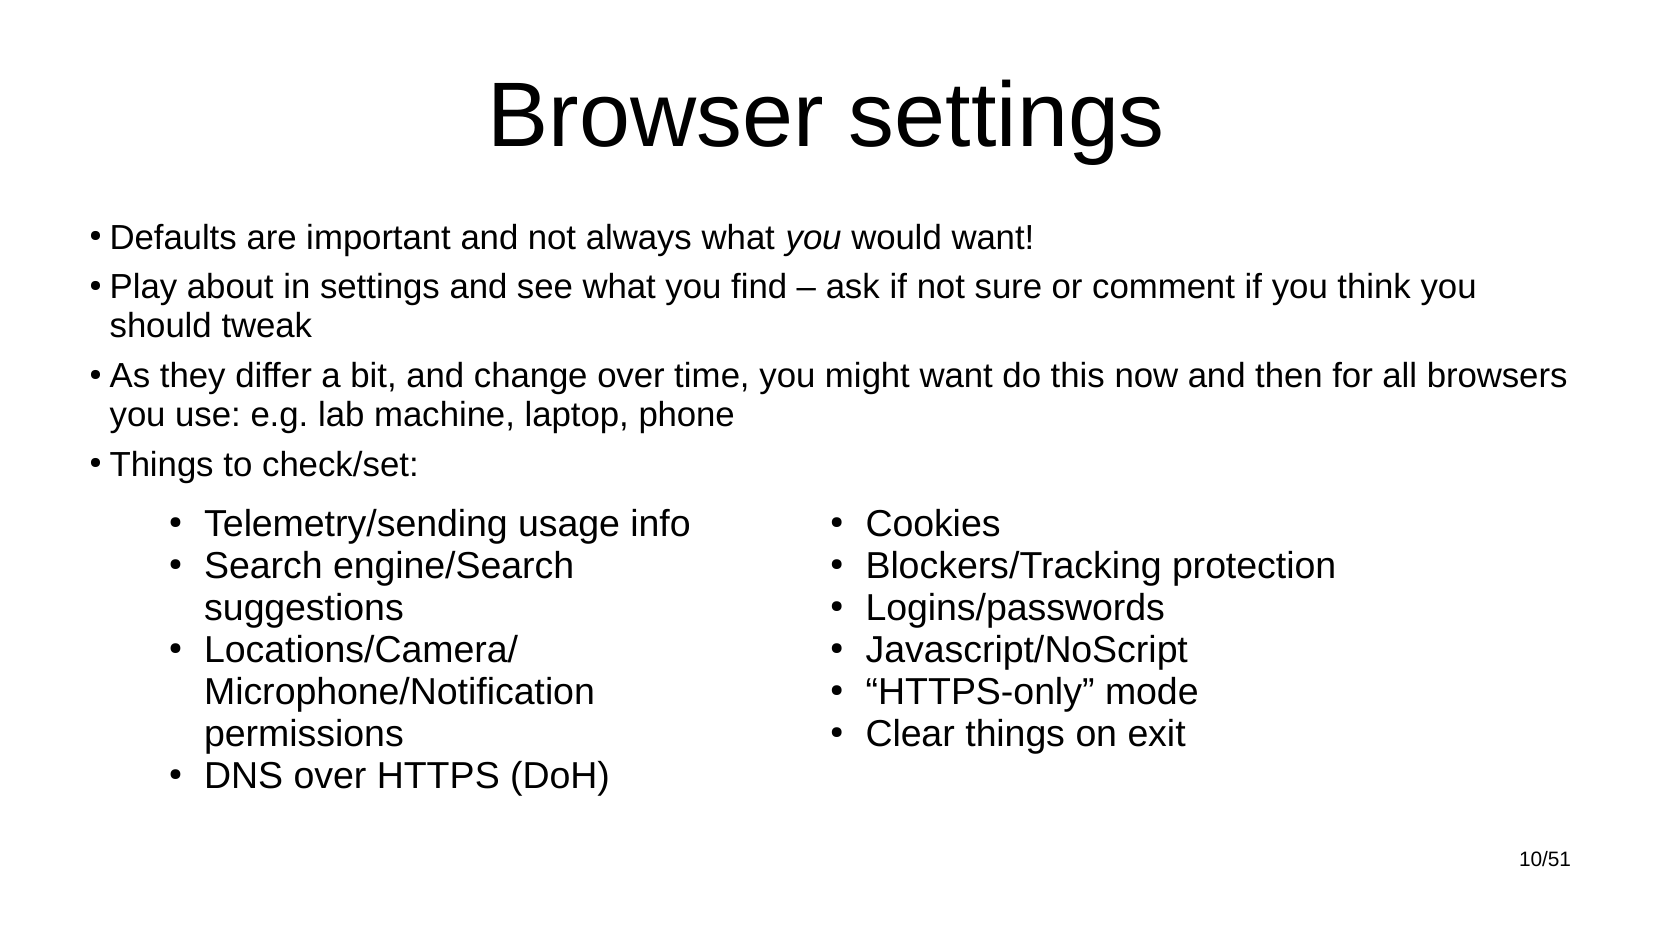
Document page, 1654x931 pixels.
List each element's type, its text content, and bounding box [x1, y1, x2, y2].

text_box Telemetry/sending usage info Search engine/Search suggestions Locations/Camera/Microphone/Notification permissions DNS over HTTPS (DoH) [154, 495, 709, 931]
title Browser settings [82, 37, 1571, 193]
list Defaults are important and not always what you would want! Play about in settings and see what you find – ask if not sure or comment if you think you should tweak As they differ a bit, and change over time, you might want do this now and then for all browsers you use: e.g. lab machine, laptop, phone Things to check/set: [82, 217, 1571, 485]
text_box Cookies Blockers/Tracking protection Logins/passwords Javascript/NoScript “HTTPS-only” mode Clear things on exit [815, 495, 1371, 886]
